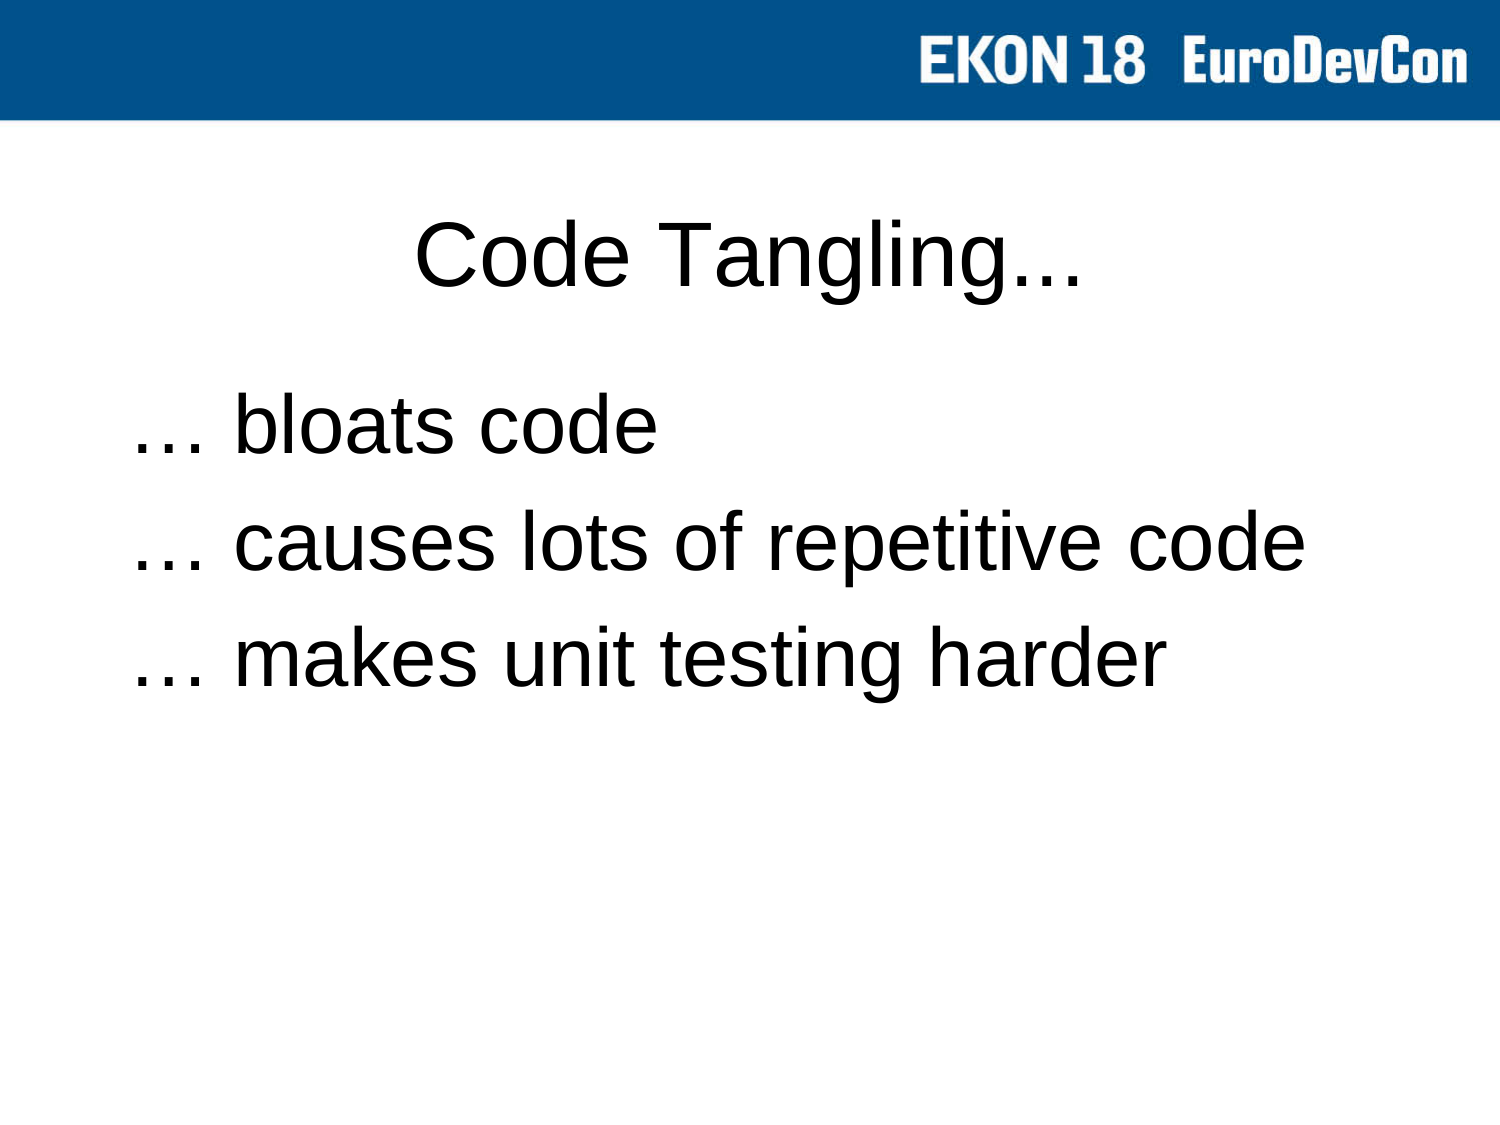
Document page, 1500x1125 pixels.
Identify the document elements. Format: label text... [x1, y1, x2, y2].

list … bloats code … causes lots of repetitive code … makes unit testing harder [112, 362, 1388, 1075]
picture [0, 0, 1500, 1125]
title Code Tangling... [112, 162, 1388, 338]
